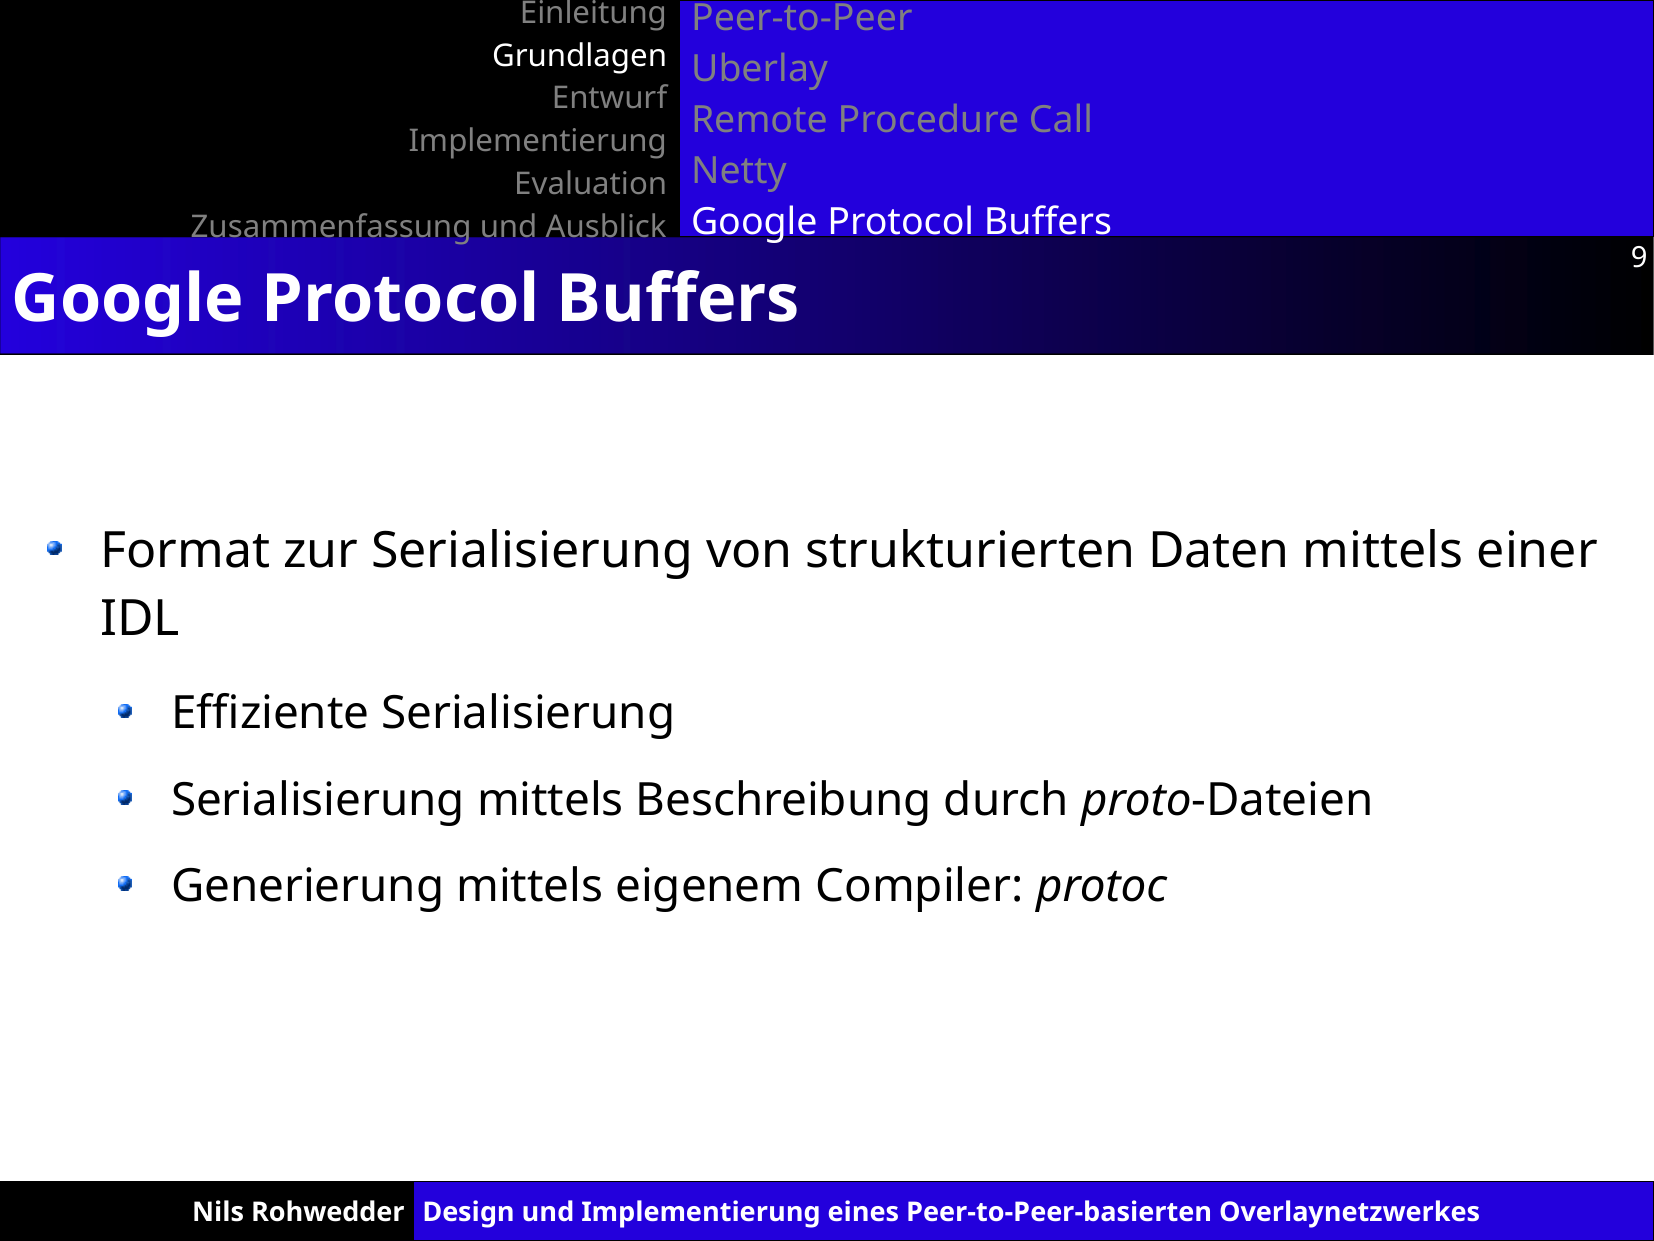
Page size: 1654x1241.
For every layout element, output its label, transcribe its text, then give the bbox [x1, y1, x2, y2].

picture [1388, 237, 1654, 355]
picture [0, 237, 11, 355]
list Format zur Serialisierung von strukturierten Daten mittels einer IDL Effiziente Serialisierung Serialisierung mittels Beschreibung durch proto-Dateien Generierung mittels eigenem Compiler: protoc [29, 513, 1625, 1105]
title Google Protocol Buffers [11, 236, 1388, 355]
